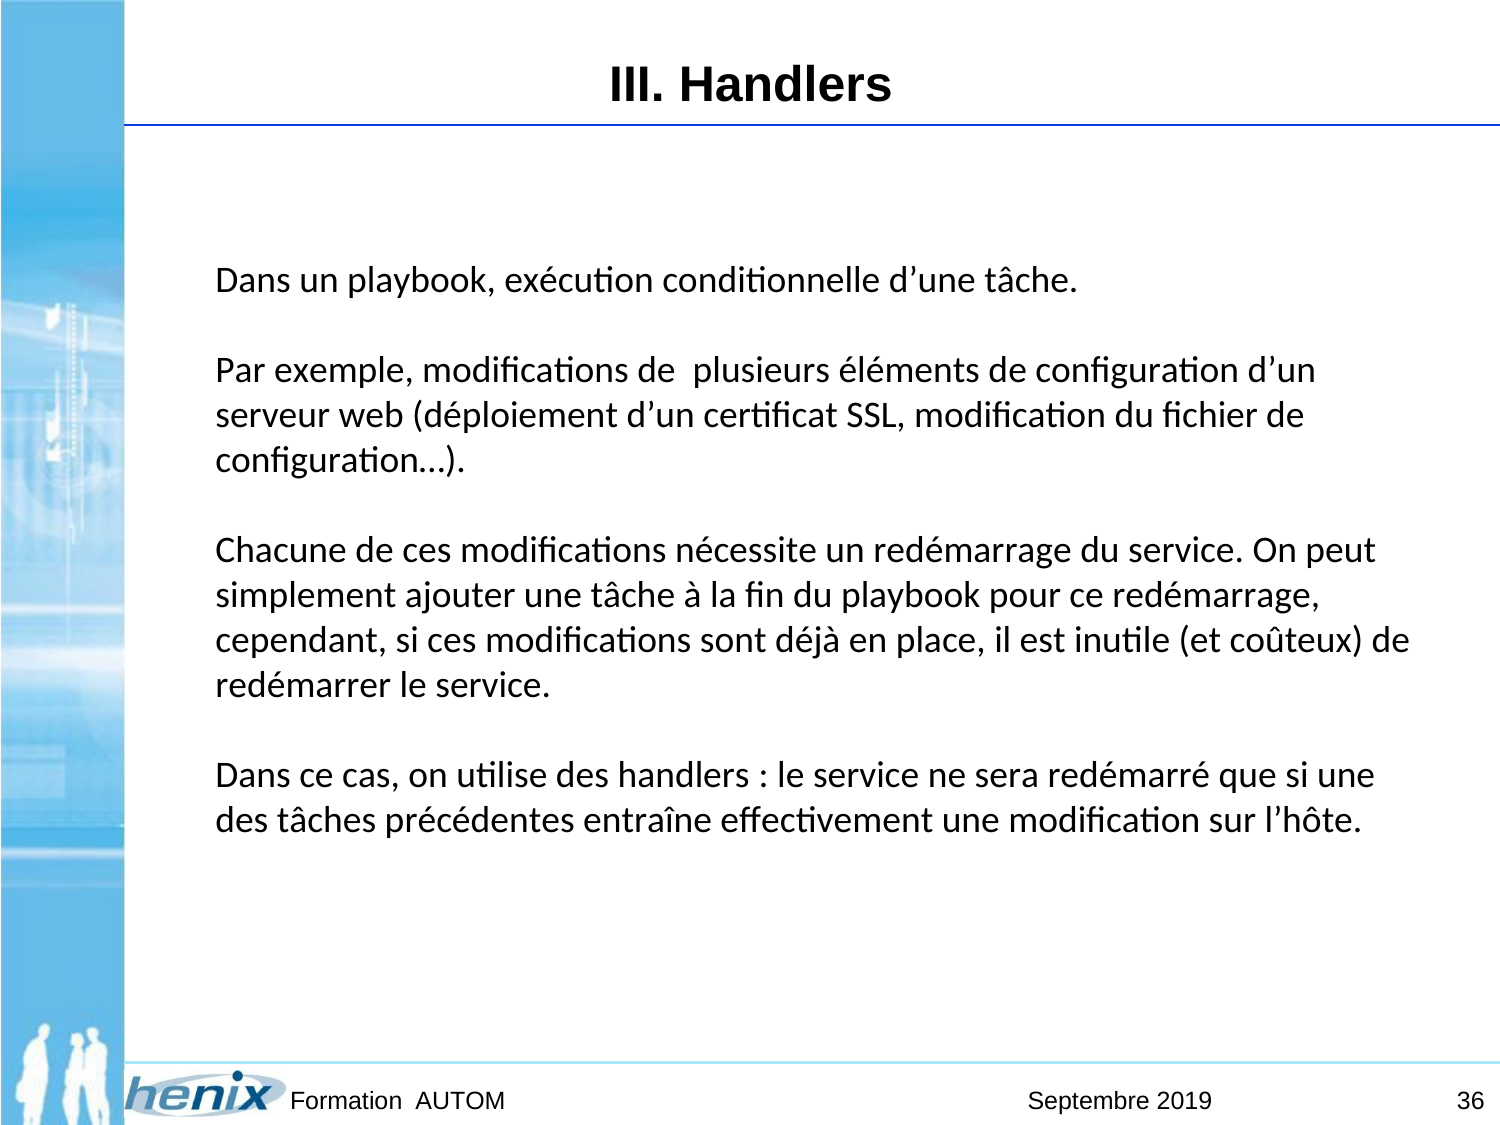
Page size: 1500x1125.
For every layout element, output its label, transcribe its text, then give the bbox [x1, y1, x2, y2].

text_box Formation AUTOM [288, 1084, 507, 1115]
text_box Septembre 2019 [1025, 1084, 1323, 1115]
text_box III. Handlers [138, 50, 1363, 112]
text_box [123, 1070, 287, 1117]
picture [0, 0, 126, 1125]
text_box <numéro> [1452, 1084, 1490, 1115]
text_box Dans un playbook, exécution conditionnelle d’une tâche. Par exemple, modifications de plusieurs éléments de configuration d’un serveur web (déploiement d’un certificat SSL, modification du fichier de configuration…). Chacune de ces modifications nécessite un redémarrage du service. On peut simplement ajouter une tâche à la fin du playbook pour ce redémarrage, cependant, si ces modifications sont déjà en place, il est inutile (et coûteux) de redémarrer le service. Dans ce cas, on utilise des handlers : le service ne sera redémarré que si une des tâches précédentes entraîne effectivement une modification sur l’hôte. [200, 247, 1430, 848]
